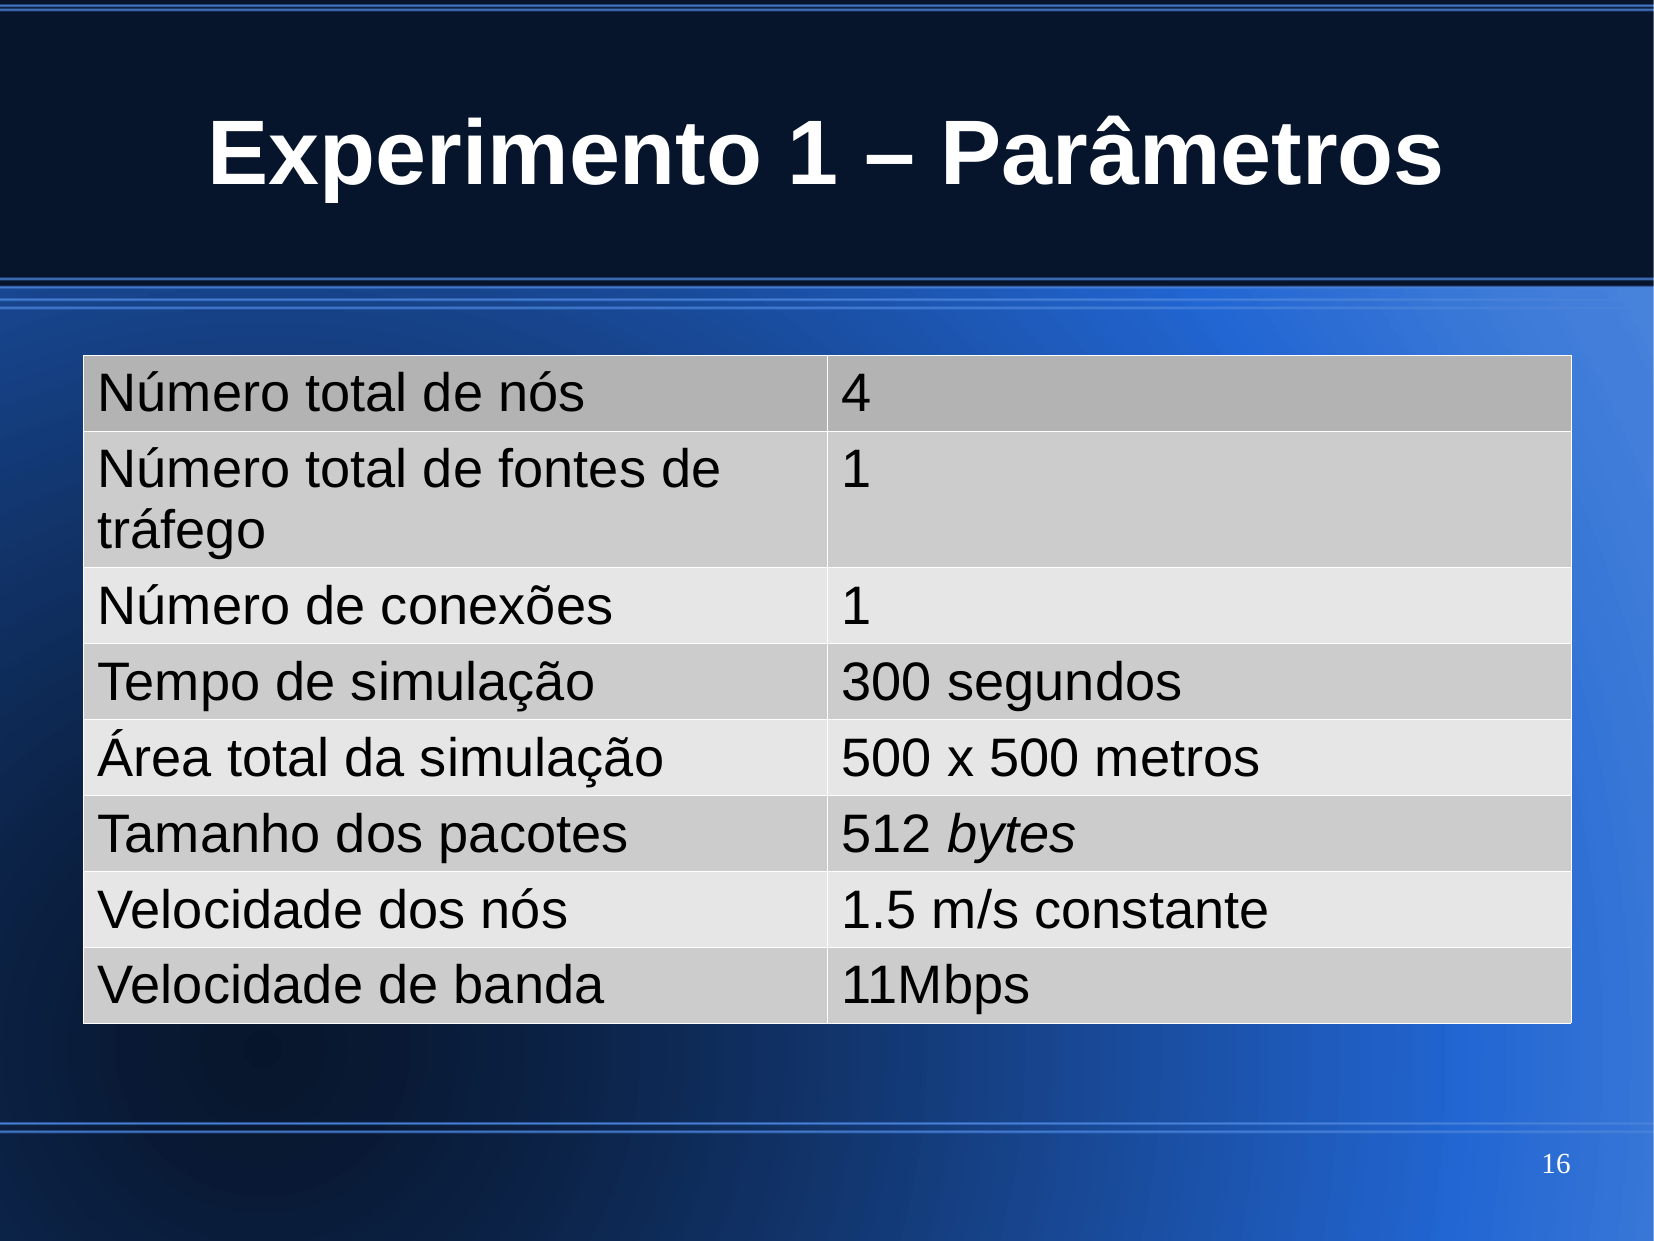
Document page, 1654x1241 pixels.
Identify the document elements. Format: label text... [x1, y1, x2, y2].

table_header Número total de nós [84, 356, 827, 431]
table_cell Tempo de simulação [84, 644, 827, 719]
table_cell 512 bytes [828, 796, 1571, 871]
table_cell 500 x 500 metros [828, 720, 1571, 795]
table_cell Número total de fontes de tráfego [84, 432, 827, 567]
table_cell 1 [828, 432, 1571, 567]
table_cell 1 [828, 568, 1571, 643]
table_cell 300 segundos [828, 644, 1571, 719]
table_cell Área total da simulação [84, 720, 827, 795]
picture [0, 0, 1654, 1241]
table_cell 1.5 m/s constante [828, 872, 1571, 947]
table_cell Velocidade de banda [84, 948, 827, 1023]
table_header 4 [828, 356, 1571, 431]
table_cell Tamanho dos pacotes [84, 796, 827, 871]
table_cell Número de conexões [84, 568, 827, 643]
title Experimento 1 – Parâmetros [82, 49, 1571, 257]
table_cell Velocidade dos nós [84, 872, 827, 947]
table_cell 11Mbps [828, 948, 1571, 1023]
